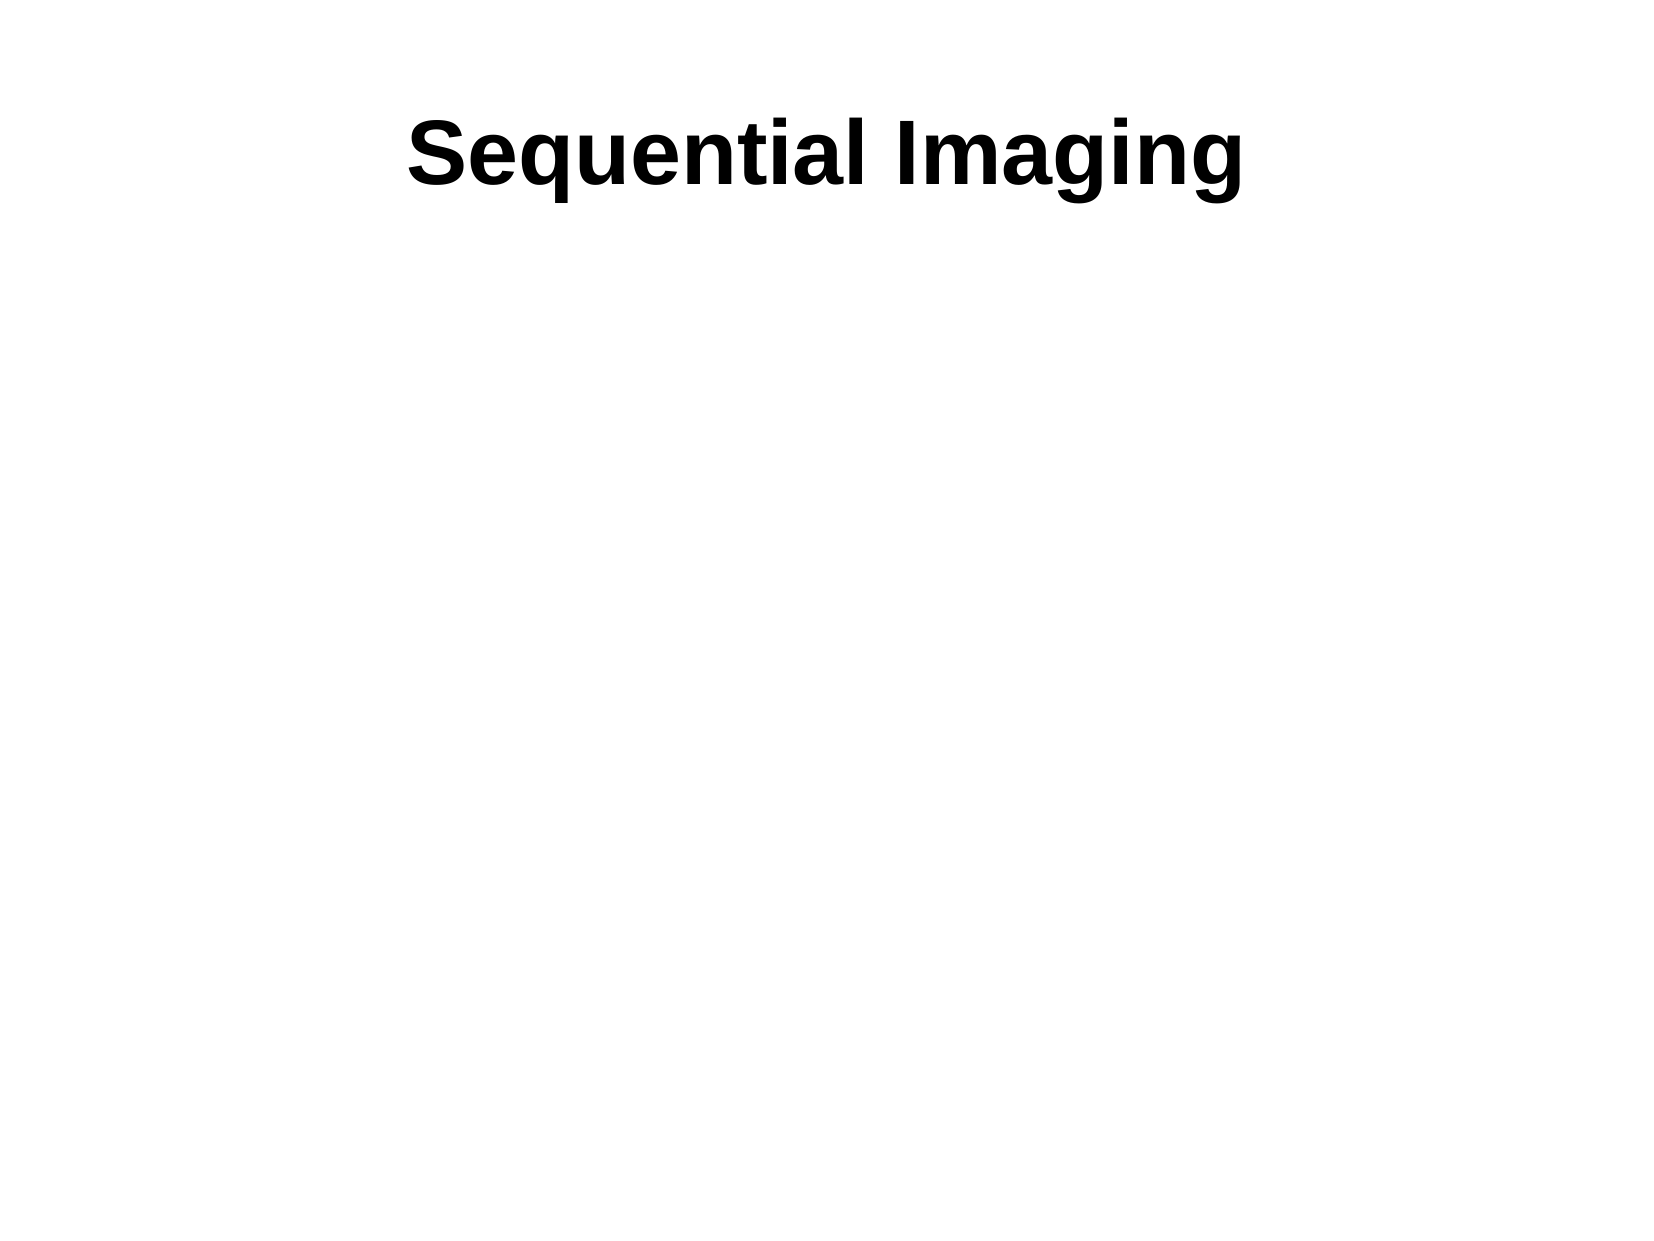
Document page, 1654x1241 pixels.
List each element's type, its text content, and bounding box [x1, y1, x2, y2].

title Sequential Imaging [82, 49, 1571, 257]
